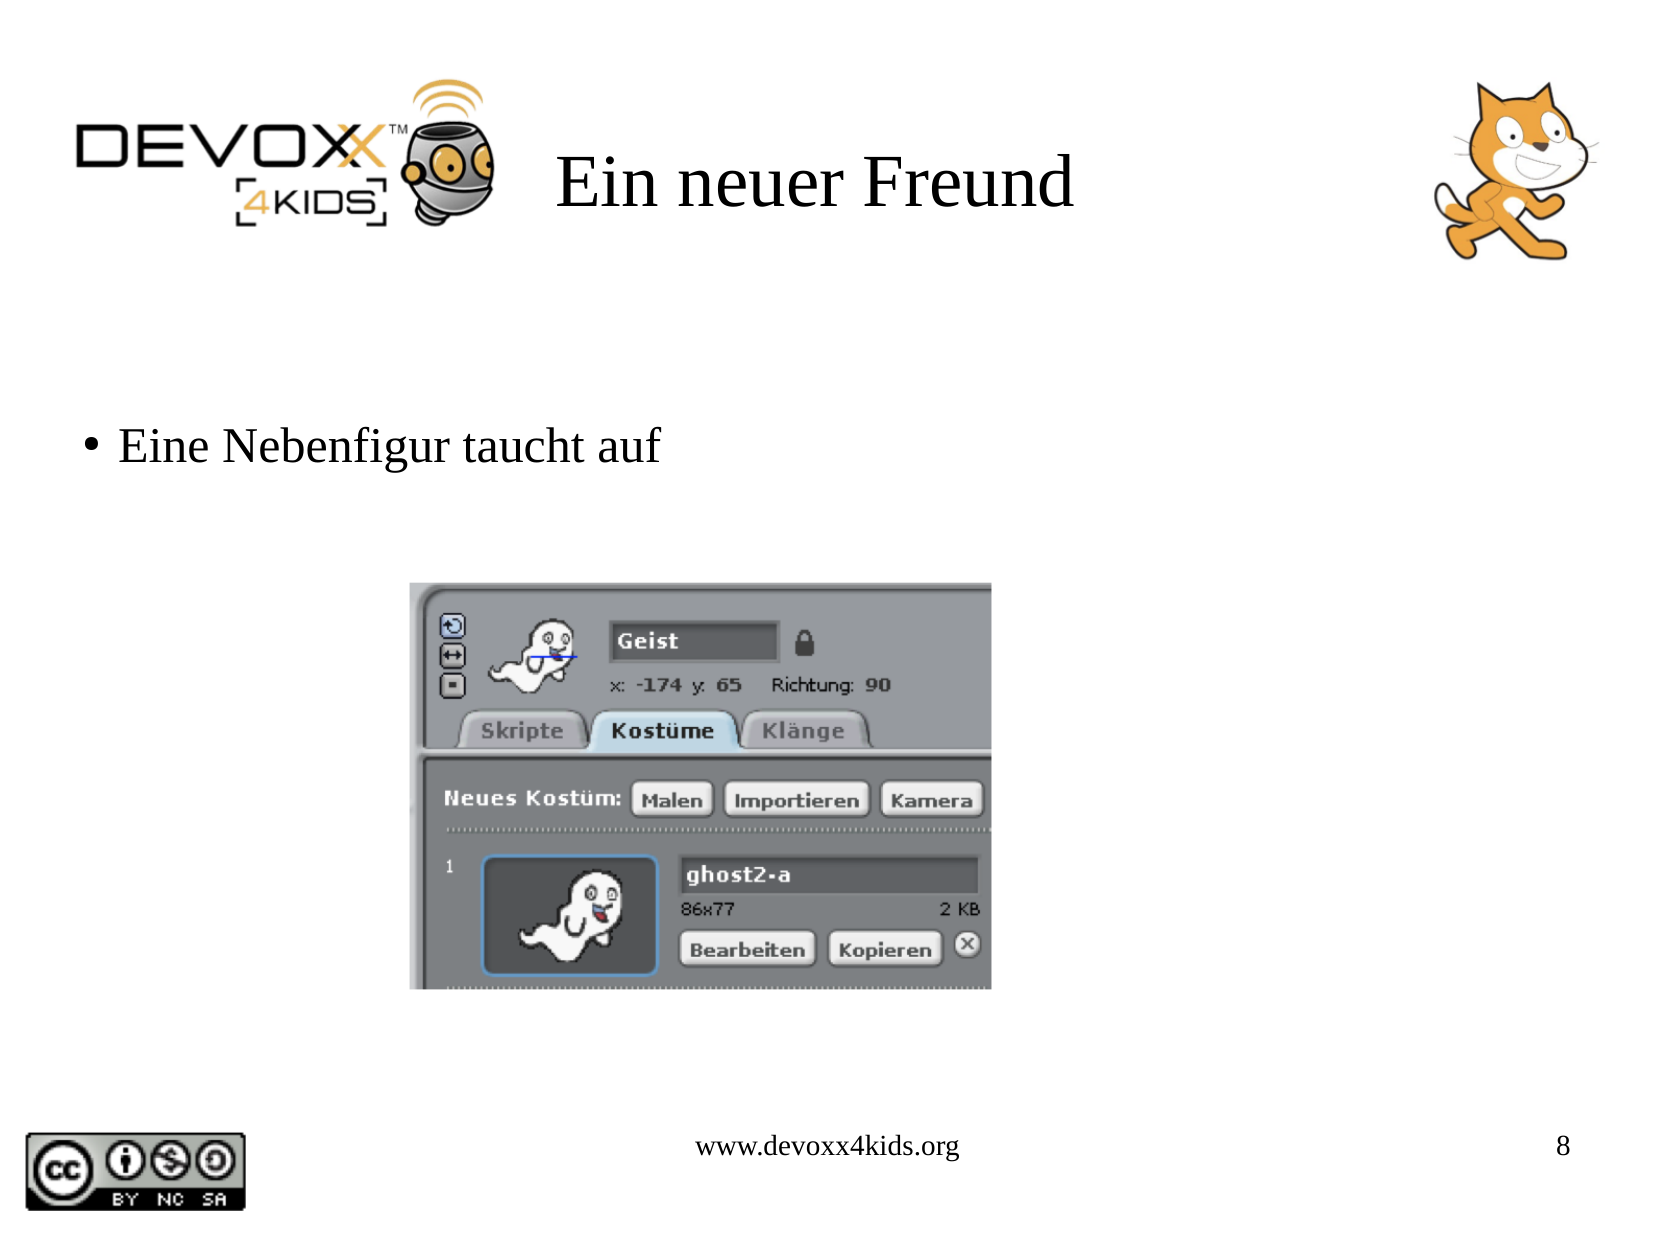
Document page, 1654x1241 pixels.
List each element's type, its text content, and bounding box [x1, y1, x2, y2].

picture [35, 58, 511, 255]
title Ein neuer Freund [555, 78, 1347, 284]
picture [14, 1121, 249, 1212]
subtitle Eine Nebenfigur taucht auf [82, 290, 1571, 1109]
picture [395, 566, 1004, 1003]
picture [1431, 54, 1607, 272]
